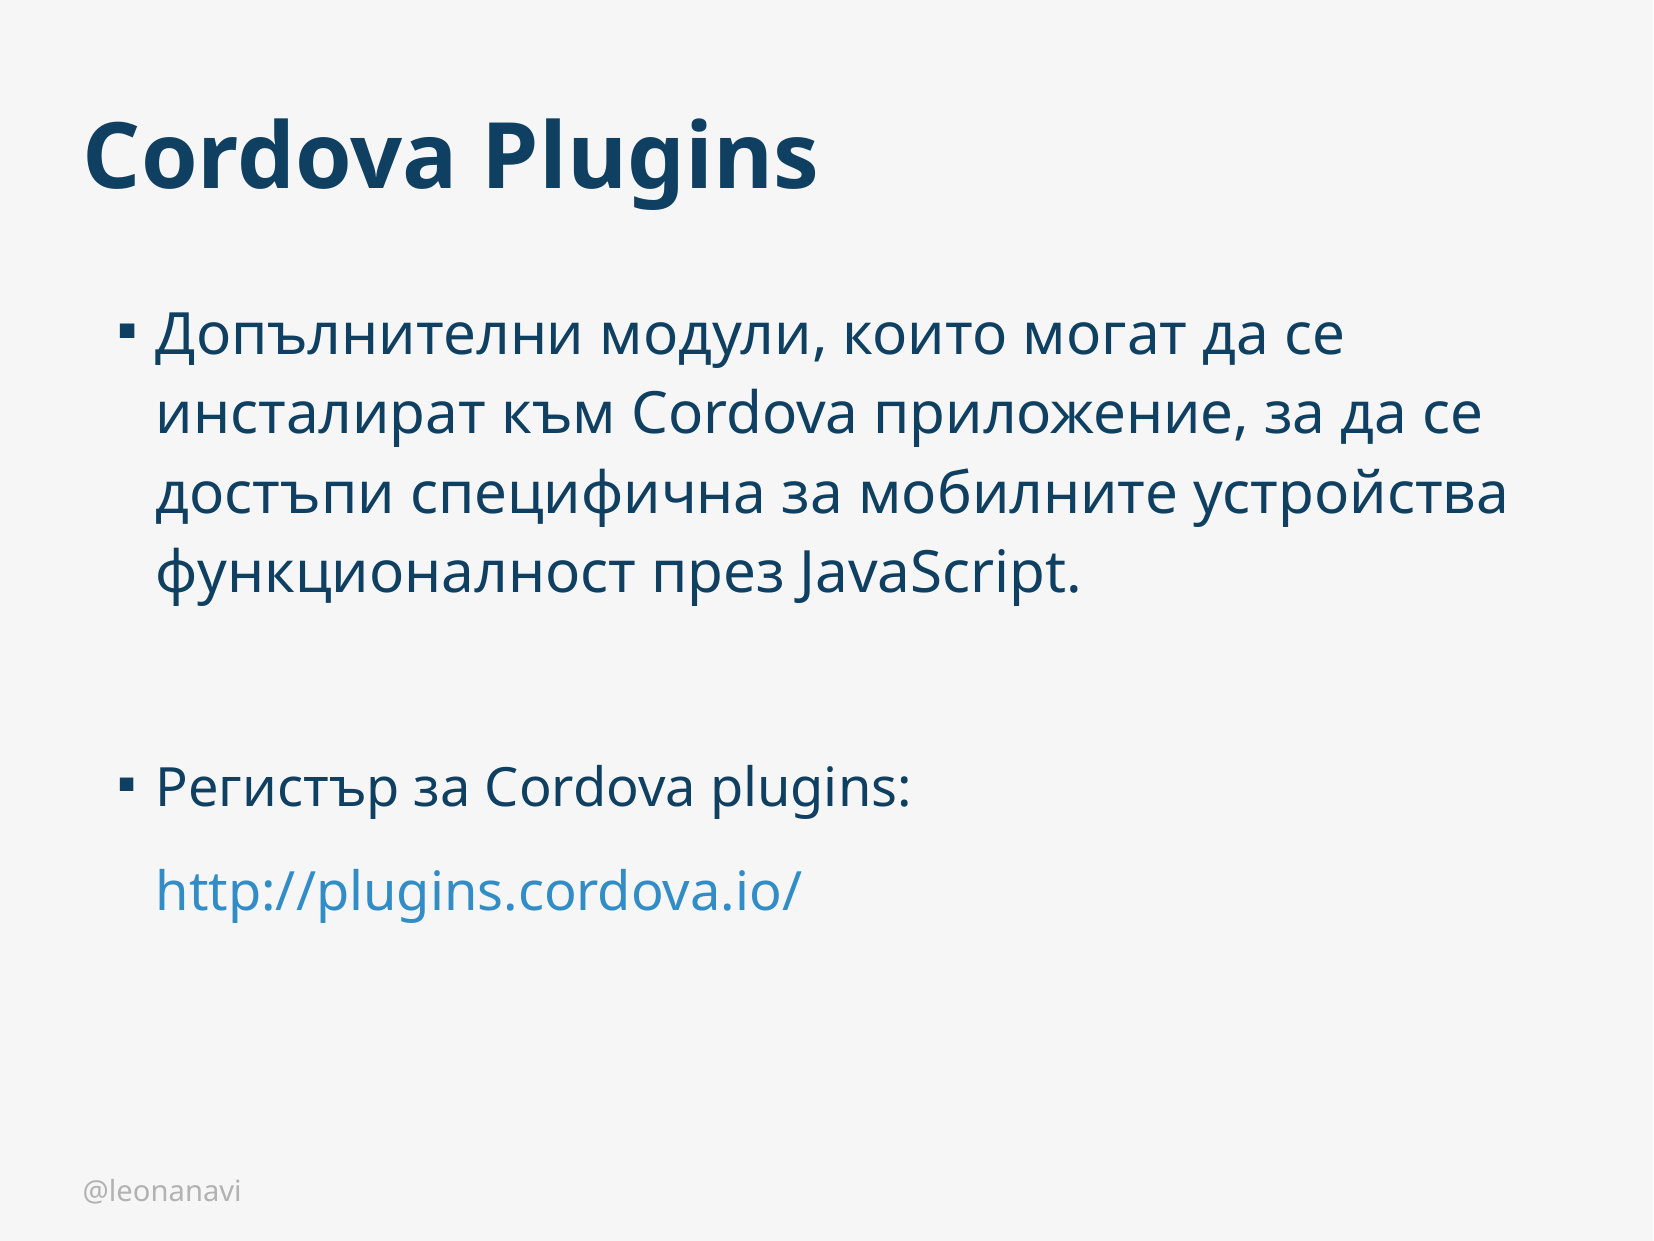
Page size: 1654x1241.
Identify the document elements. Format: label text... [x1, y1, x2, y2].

title Cordova Plugins [82, 49, 1571, 257]
text_box Допълнителни модули, които могат да се инсталират към Cordova приложение, за да се достъпи специфична за мобилните устройства функционалност през JavaScript. Регистър за Cordova plugins: http://plugins.cordova.io/ [105, 285, 1653, 1162]
